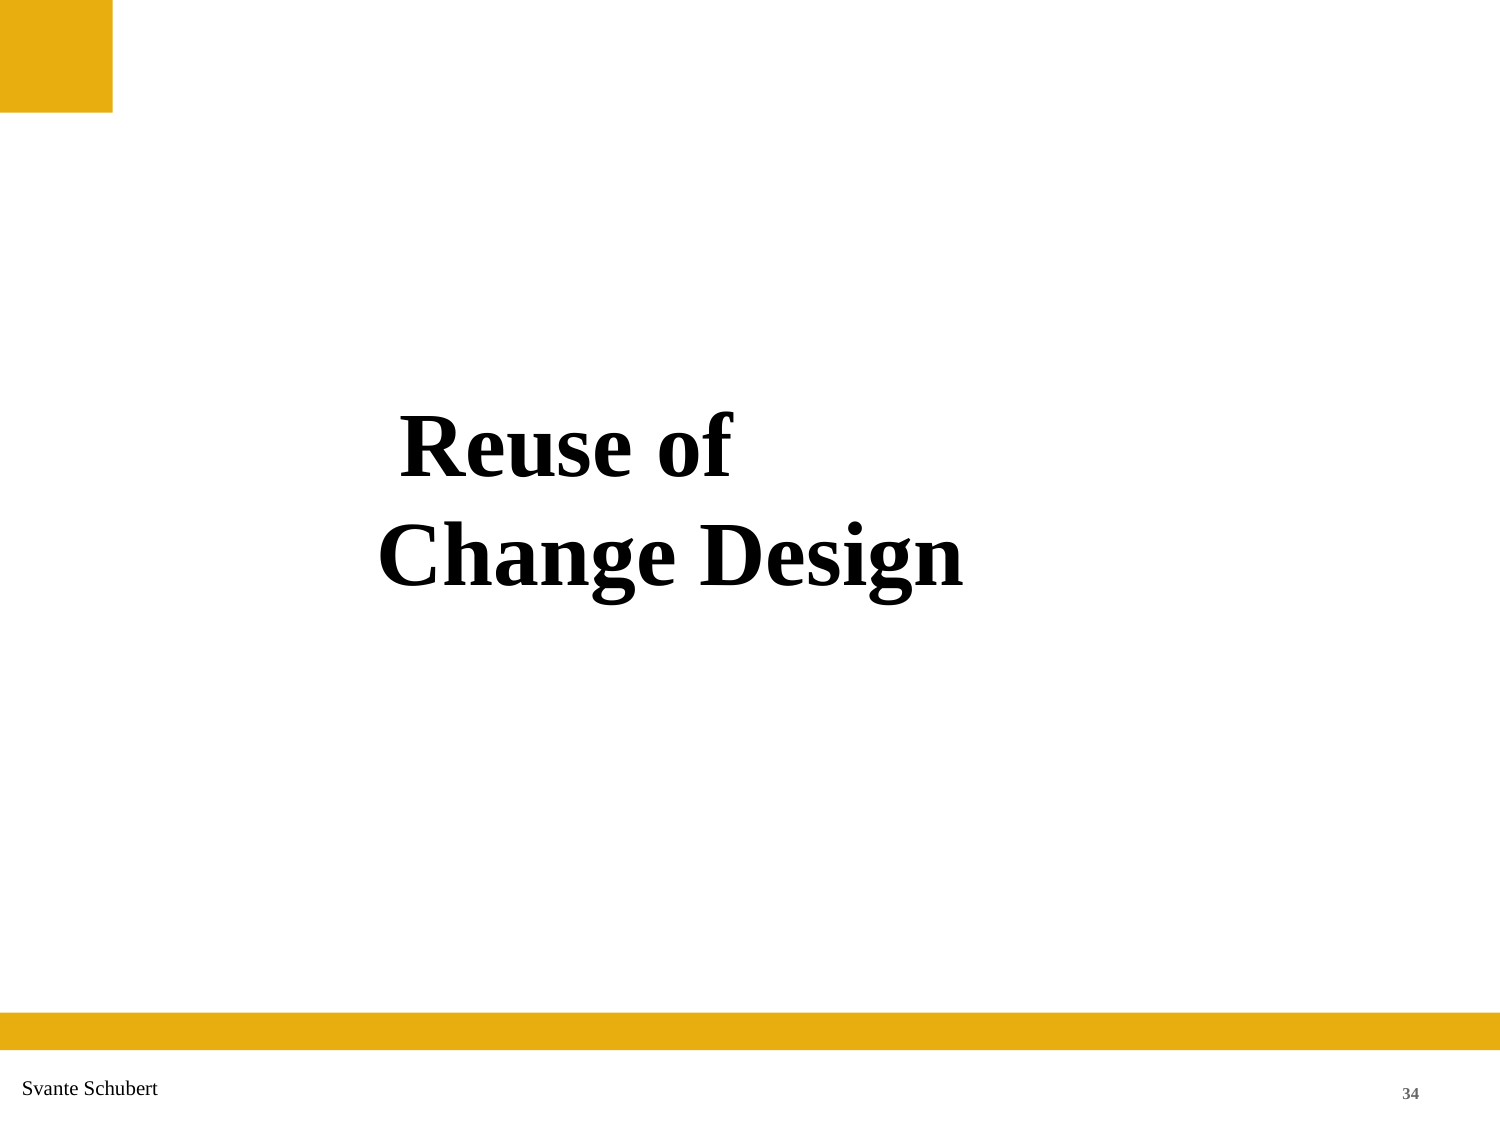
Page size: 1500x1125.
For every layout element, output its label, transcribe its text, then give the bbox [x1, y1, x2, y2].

title Reuse of Change Design [376, 386, 1174, 707]
